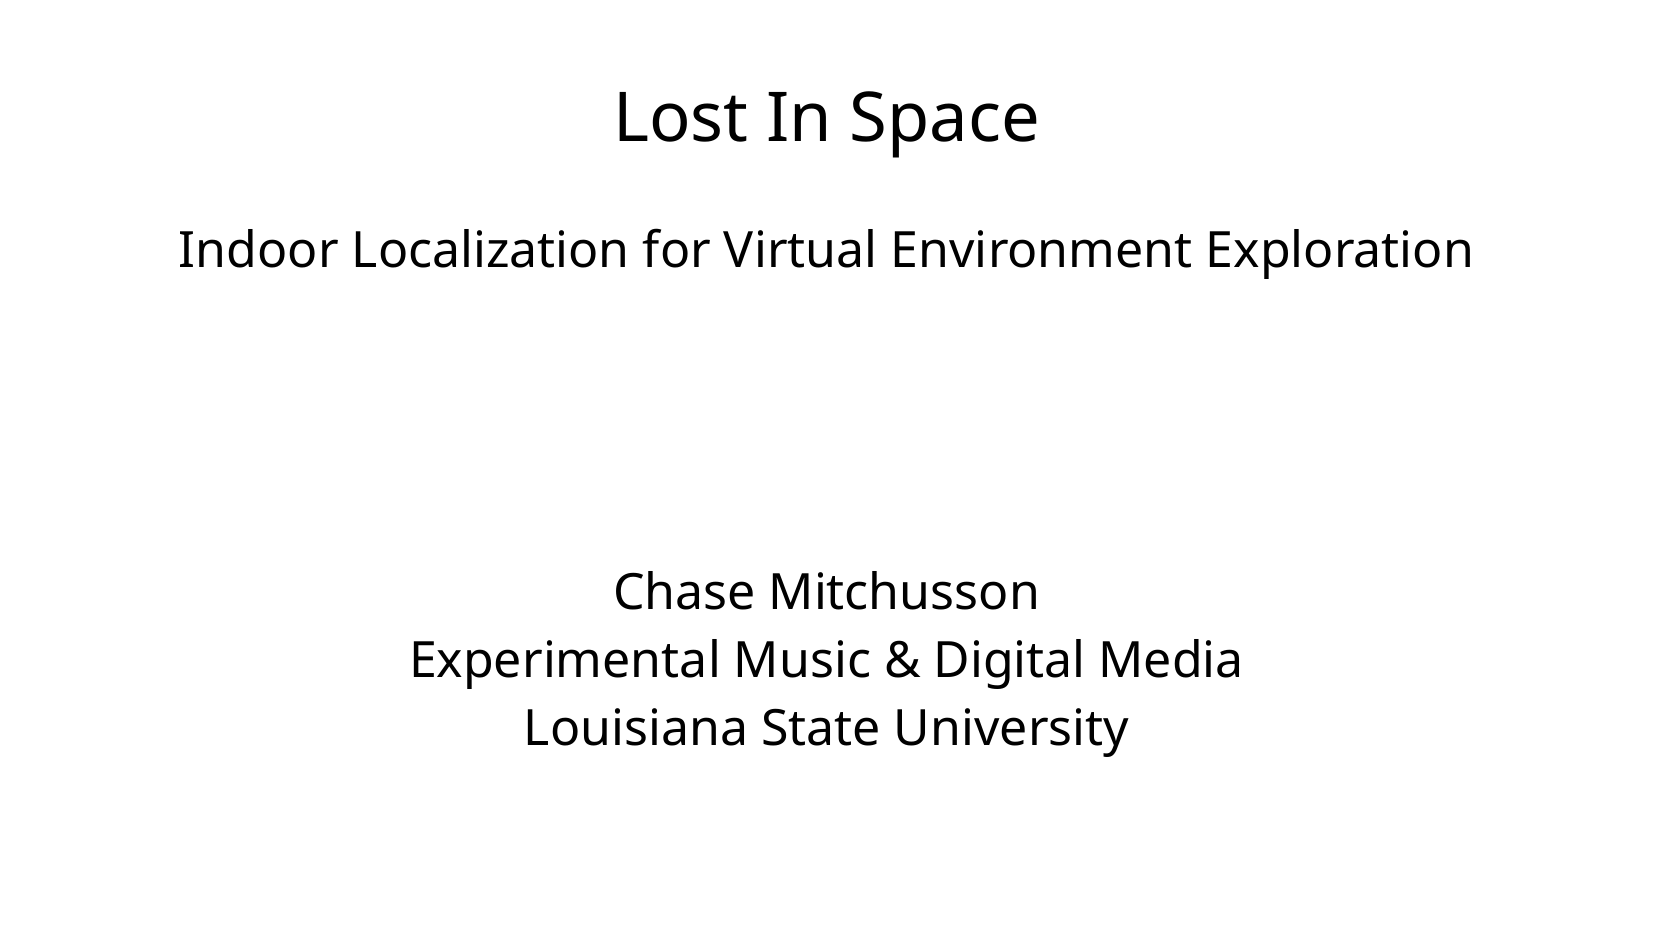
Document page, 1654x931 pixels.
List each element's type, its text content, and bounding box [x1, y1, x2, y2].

subtitle Indoor Localization for Virtual Environment Exploration Chase Mitchusson Experimental Music & Digital Media Louisiana State University [82, 217, 1571, 758]
title Lost In Space [82, 37, 1571, 193]
